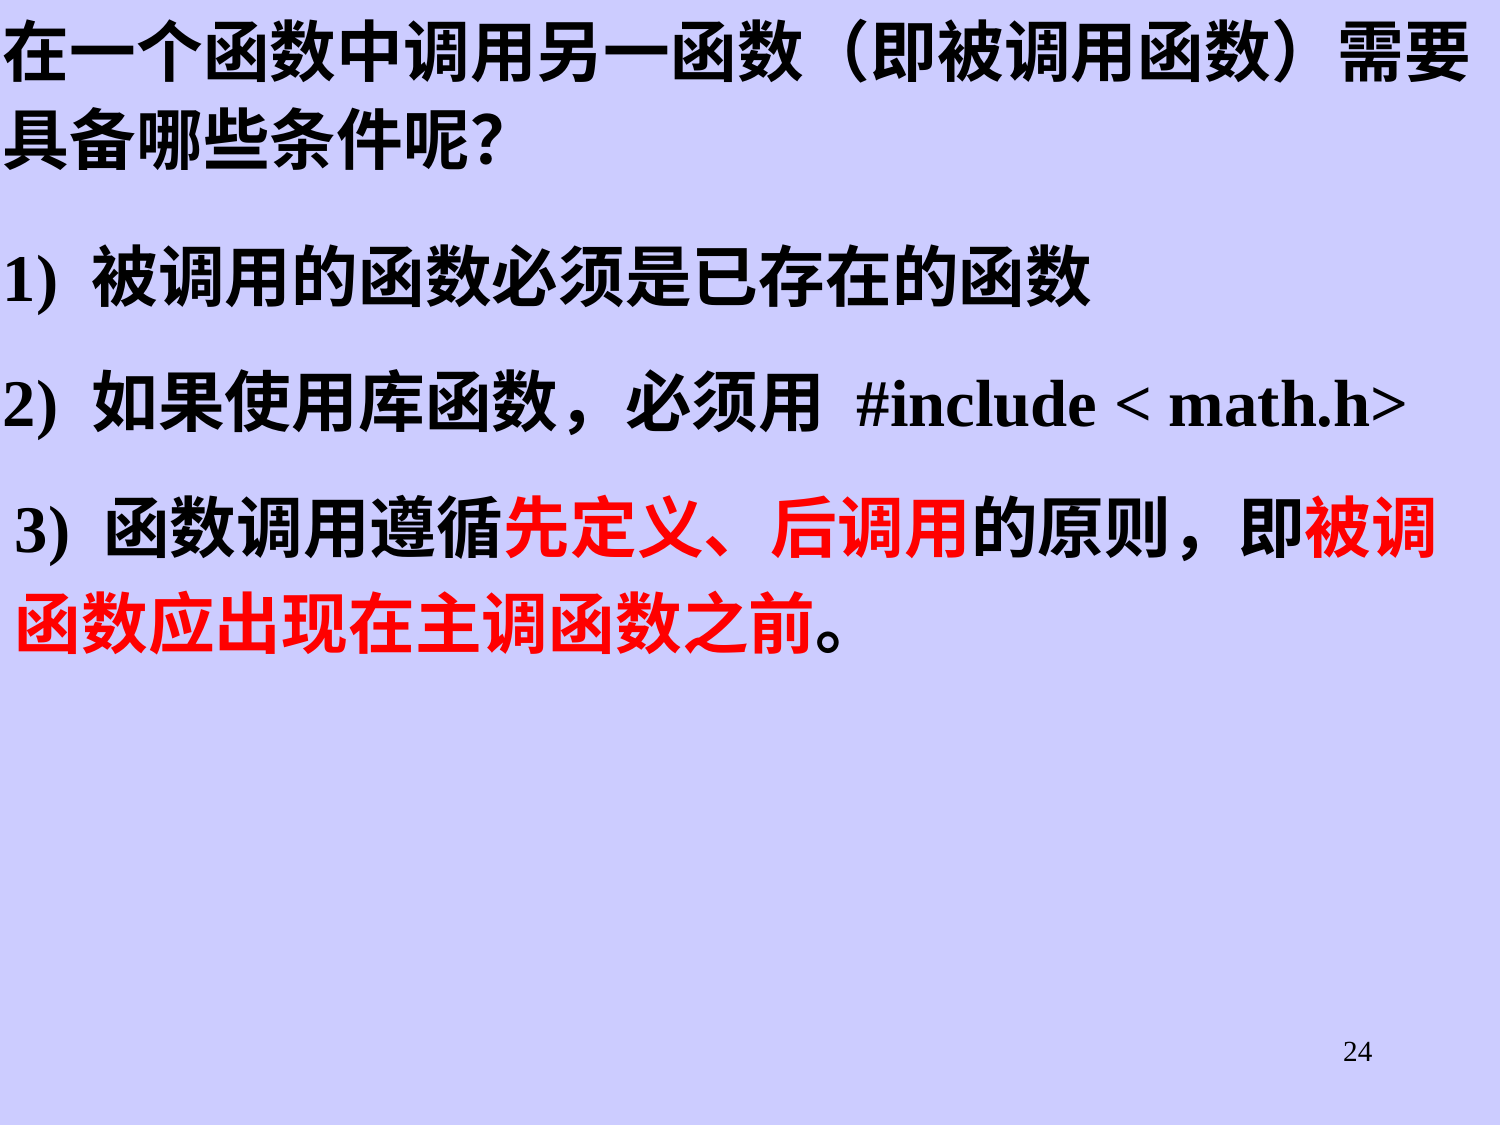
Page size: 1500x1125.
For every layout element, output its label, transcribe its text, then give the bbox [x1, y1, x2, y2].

text_box 3) 函数调用遵循先定义、后调用的原则，即被调函数应出现在主调函数之前。 [0, 462, 1500, 670]
text_box <编号> [1074, 1025, 1388, 1101]
text_box 1) 被调用的函数必须是已存在的函数 [0, 224, 1351, 317]
text_box 2) 如果使用库函数，必须用 #include < math.h> [0, 350, 1500, 442]
text_box 在一个函数中调用另一函数（即被调用函数）需要具备哪些条件呢？ [0, 0, 1500, 180]
